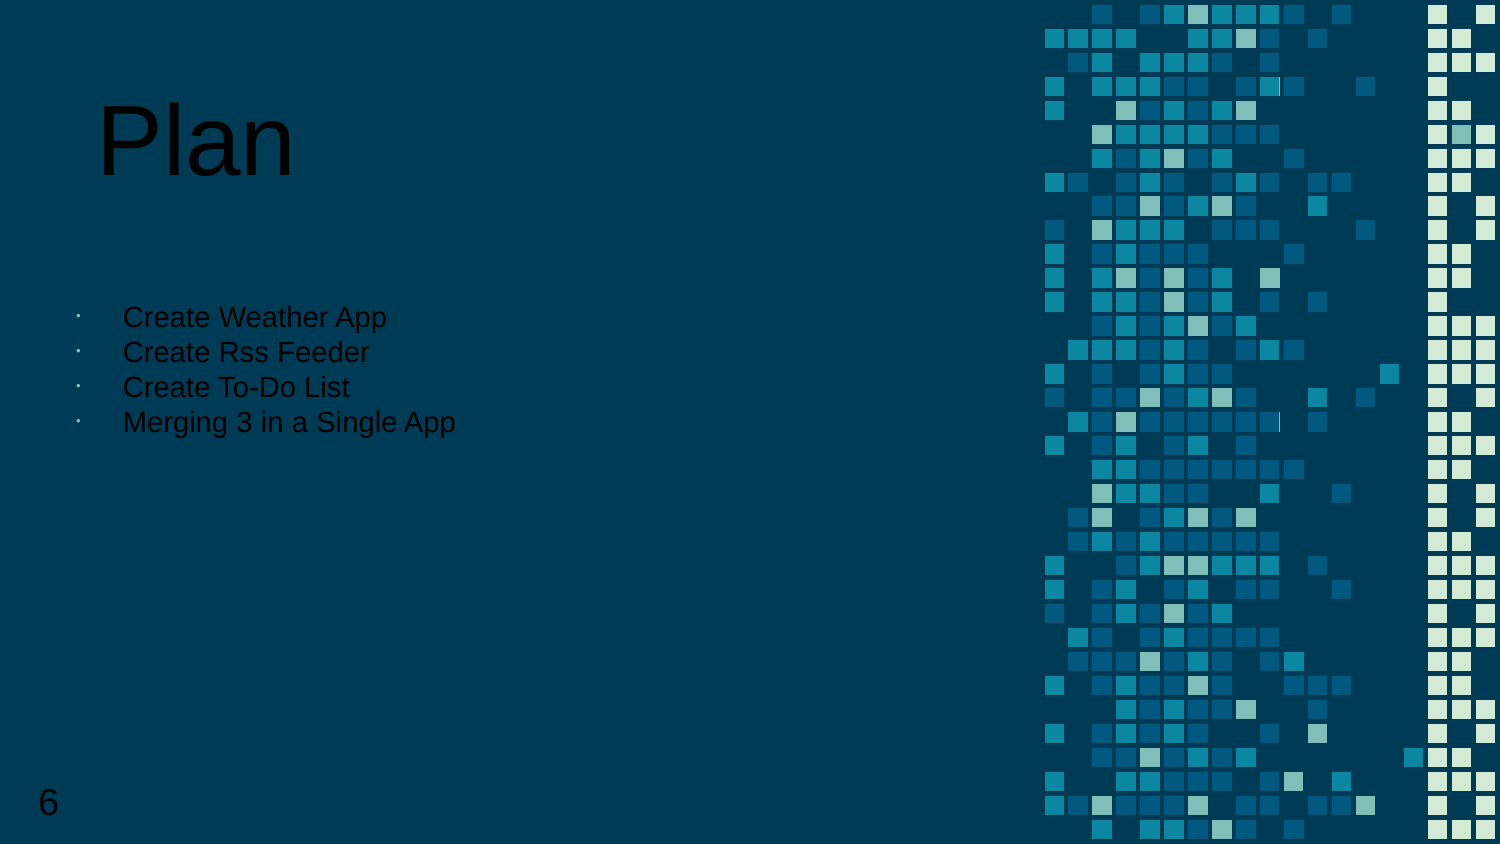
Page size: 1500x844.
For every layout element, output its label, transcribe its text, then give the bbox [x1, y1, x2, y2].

slide_number <number> [23, 767, 114, 833]
title Plan [81, 102, 735, 211]
text_box Create Weather App Create Rss Feeder Create To-Do List Merging 3 in a Single App [61, 290, 548, 516]
